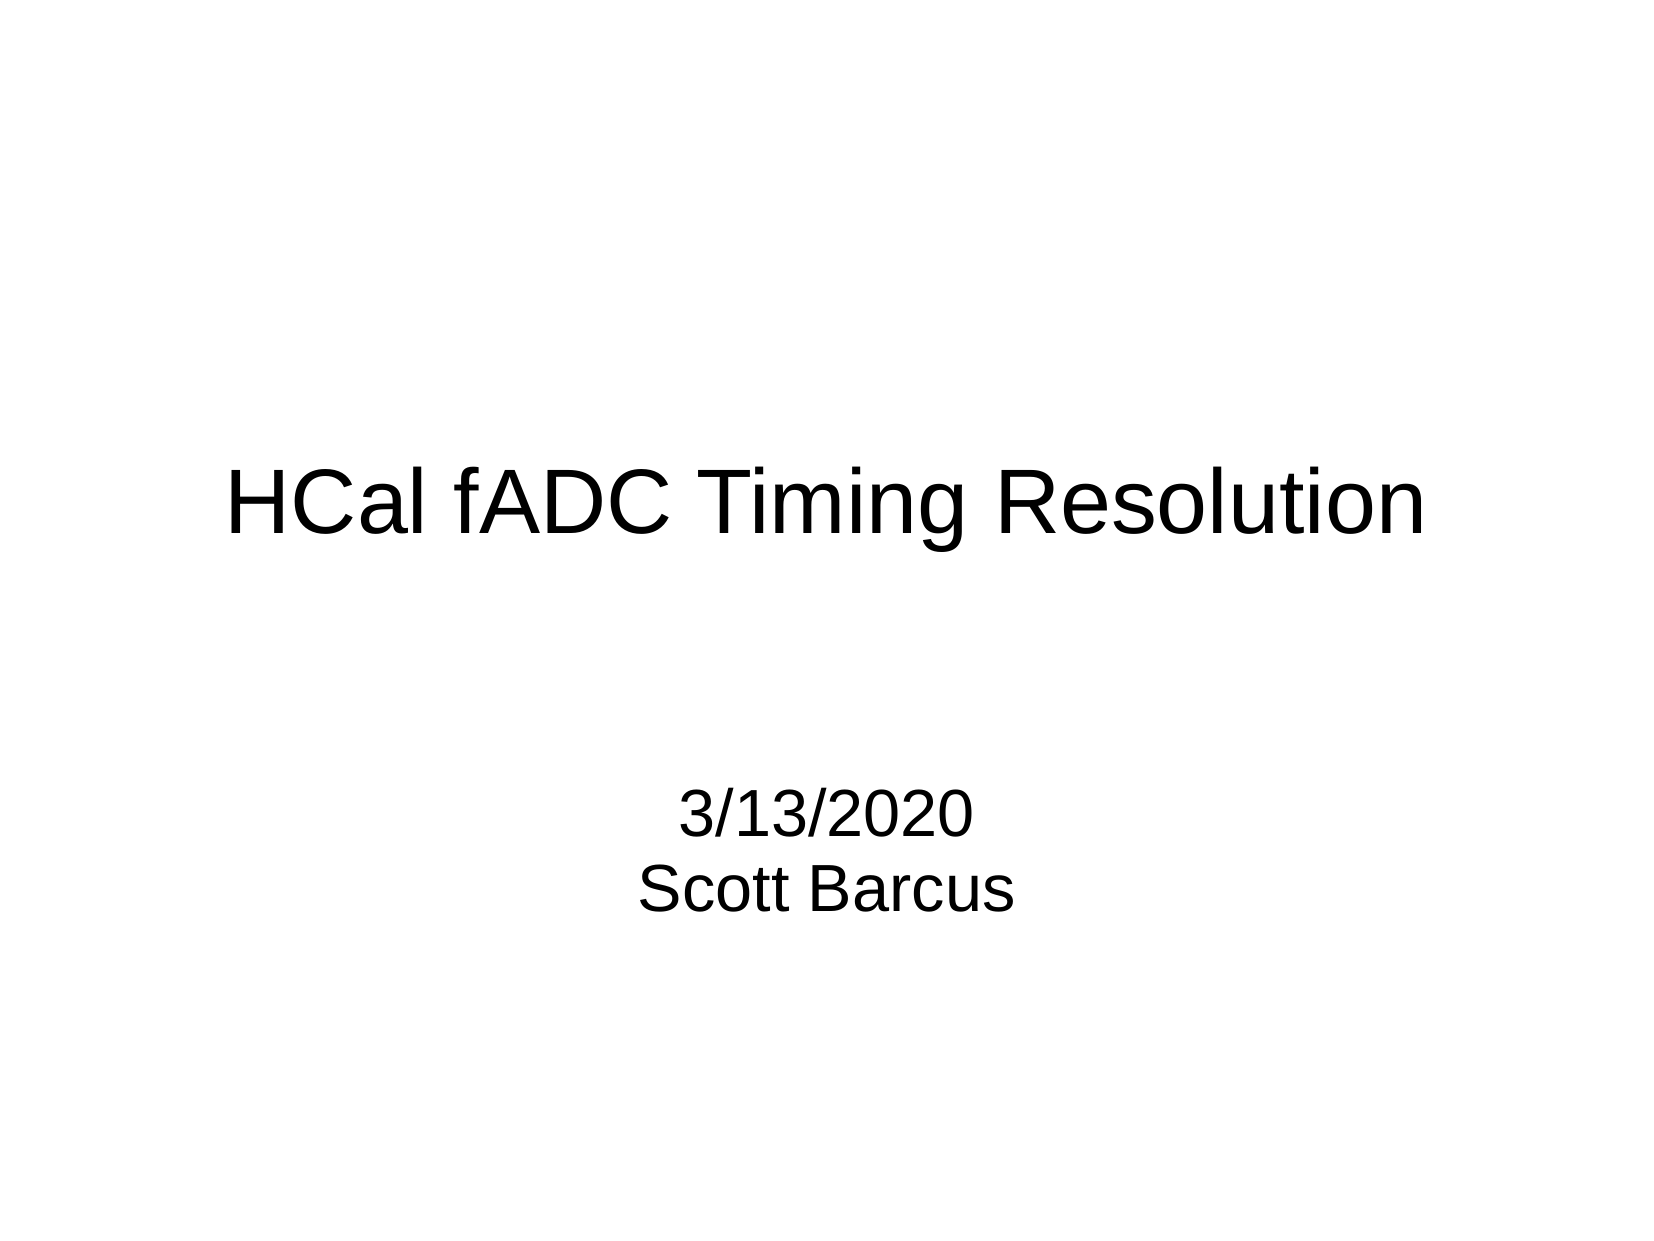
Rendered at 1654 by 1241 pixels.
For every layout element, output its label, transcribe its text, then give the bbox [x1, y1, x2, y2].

subtitle 3/13/2020 Scott Barcus [82, 490, 1571, 1211]
title HCal fADC Timing Resolution [82, 397, 1571, 490]
